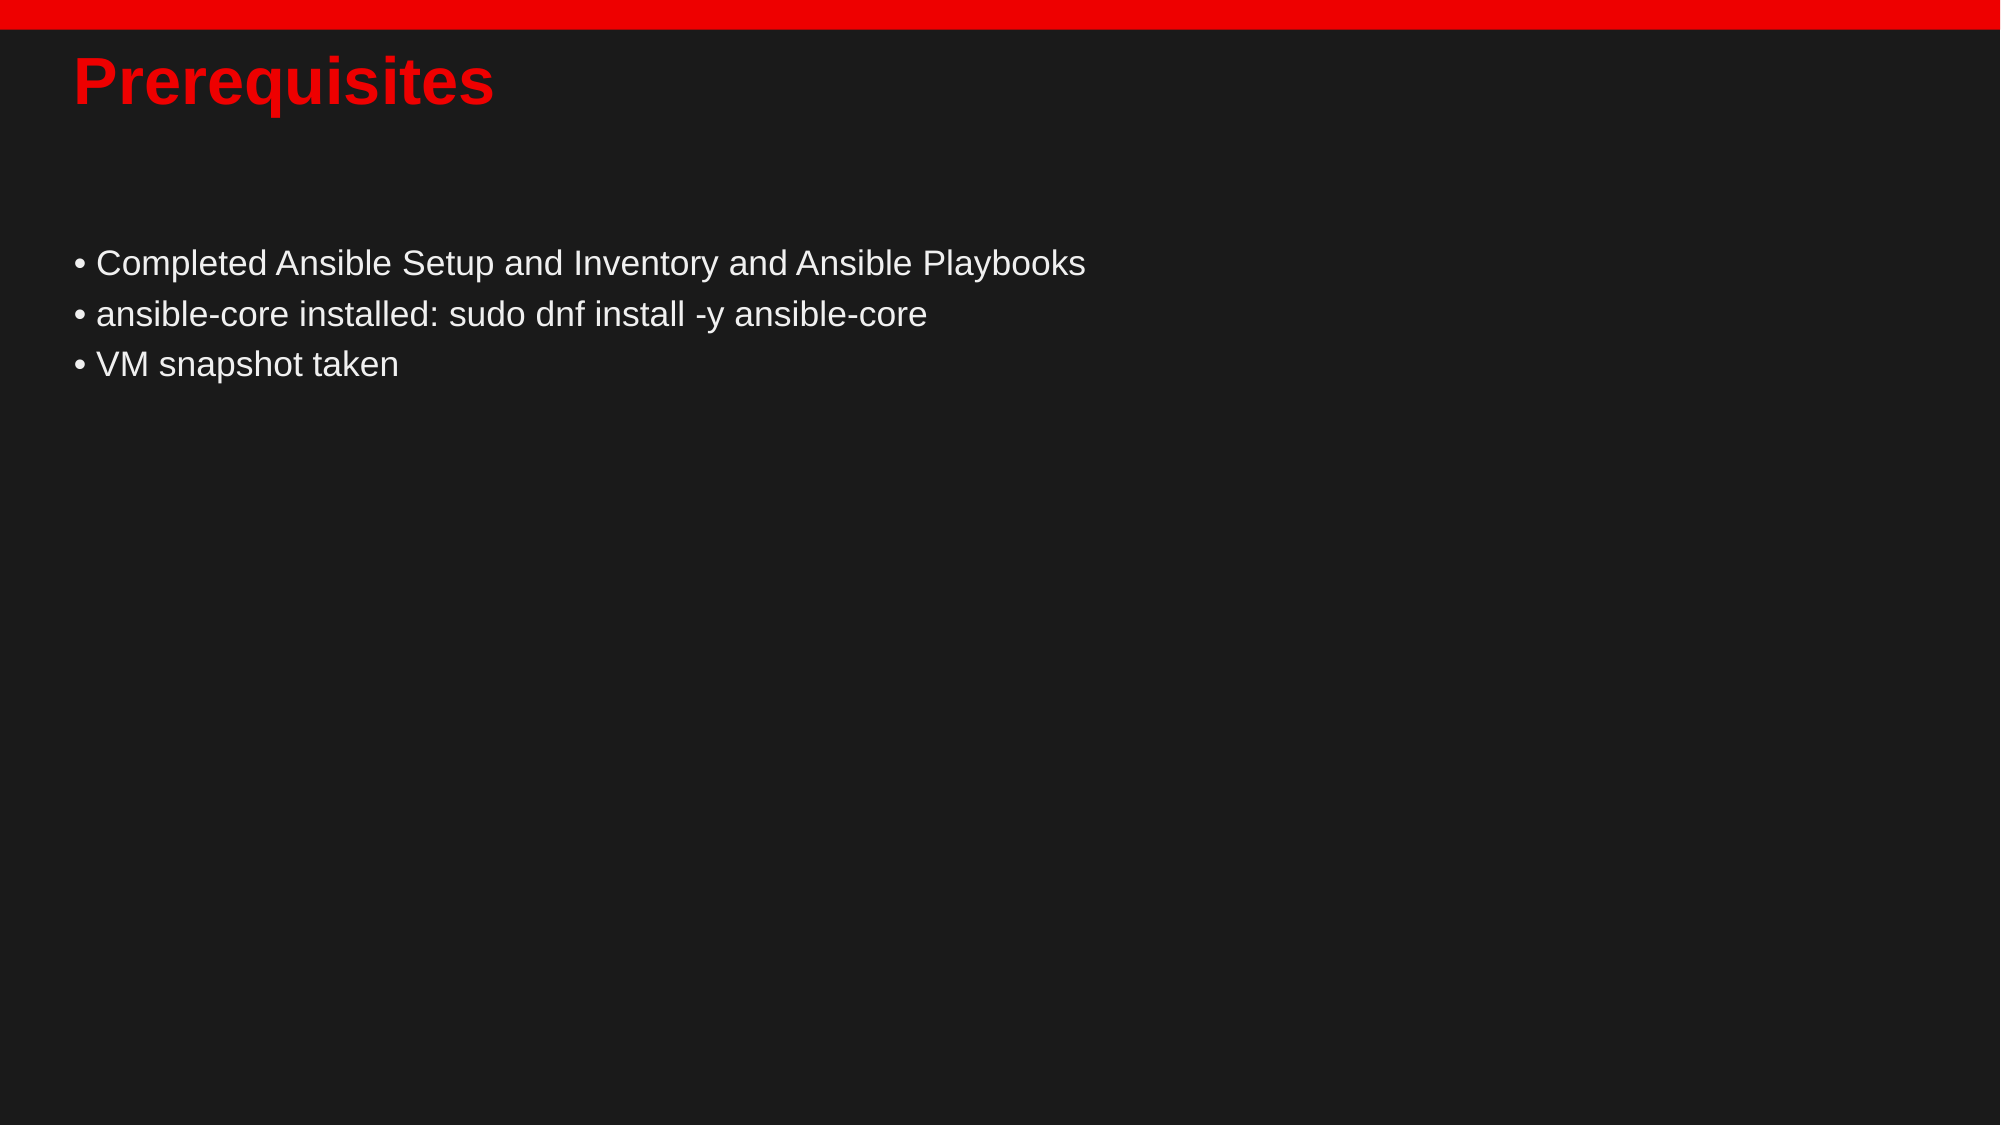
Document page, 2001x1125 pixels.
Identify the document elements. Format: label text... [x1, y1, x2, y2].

text_box [0, 0, 2001, 30]
text_box • Completed Ansible Setup and Inventory and Ansible Playbooks • ansible-core installed: sudo dnf install -y ansible-core • VM snapshot taken [59, 236, 1942, 1037]
text_box Prerequisites [59, 36, 1942, 208]
